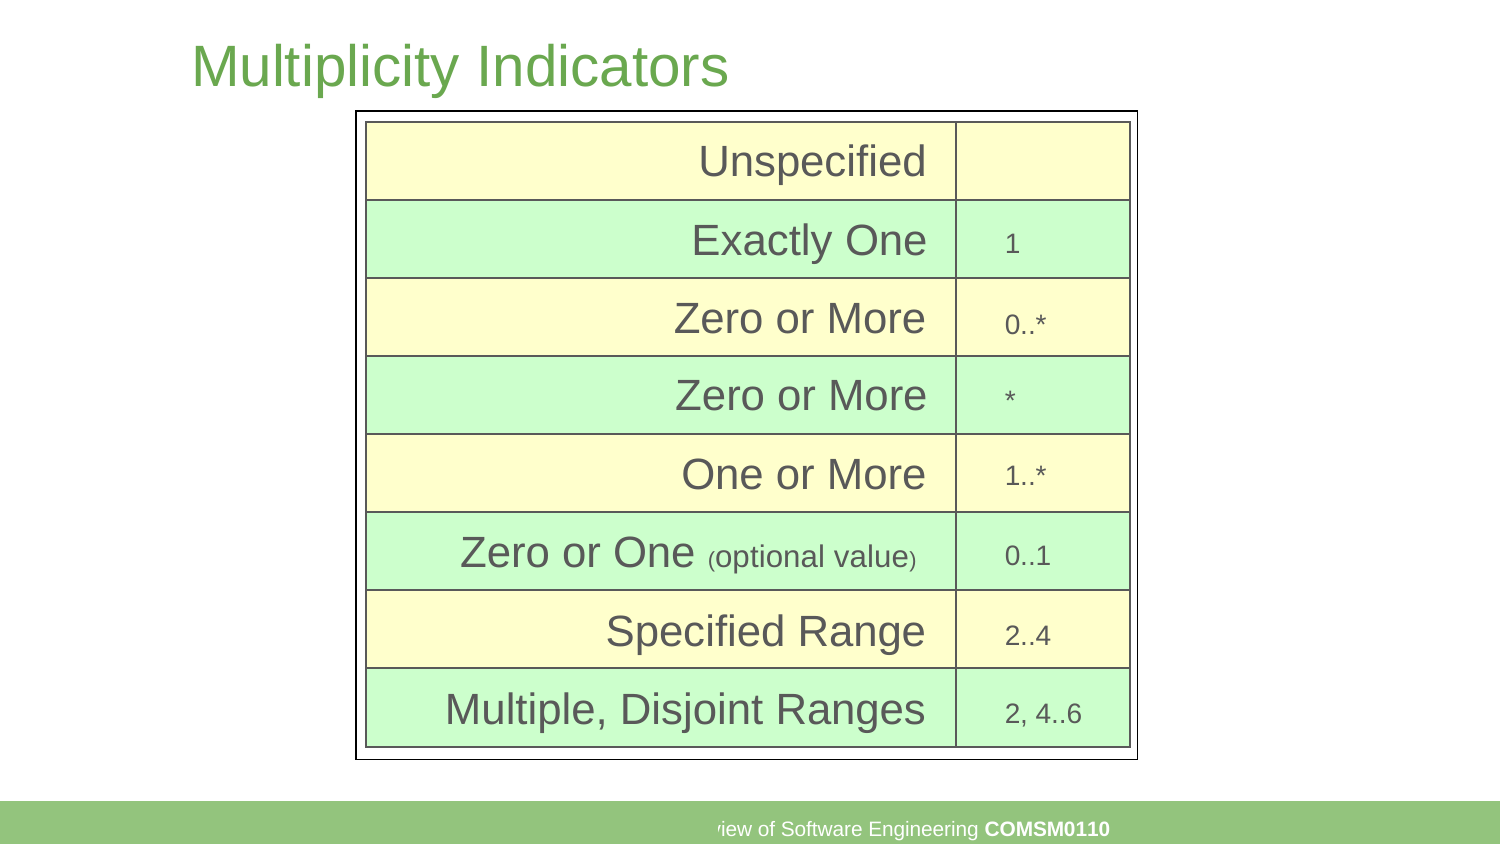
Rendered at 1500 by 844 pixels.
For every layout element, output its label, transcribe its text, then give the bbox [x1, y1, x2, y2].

text_box 0..* [1004, 306, 1048, 341]
text_box 2, 4..6 [1004, 695, 1084, 730]
text_box Exactly One [678, 204, 943, 272]
text_box 1..* [1004, 457, 1048, 492]
title Multiplicity Indicators [179, 22, 1287, 89]
text_box Zero or More [661, 359, 944, 427]
text_box [366, 122, 1130, 747]
text_box 1 [1004, 225, 1021, 260]
text_box One or More [667, 439, 943, 506]
text_box Specified Range [592, 595, 943, 663]
text_box Zero or More [660, 282, 943, 350]
text_box 2..4 [1004, 617, 1053, 652]
text_box Unspecified [684, 126, 942, 193]
text_box 0..1 [1004, 537, 1053, 572]
text_box Zero or One (optional value) [446, 517, 935, 584]
text_box * [1004, 382, 1016, 417]
text_box Multiple, Disjoint Ranges [431, 674, 944, 741]
